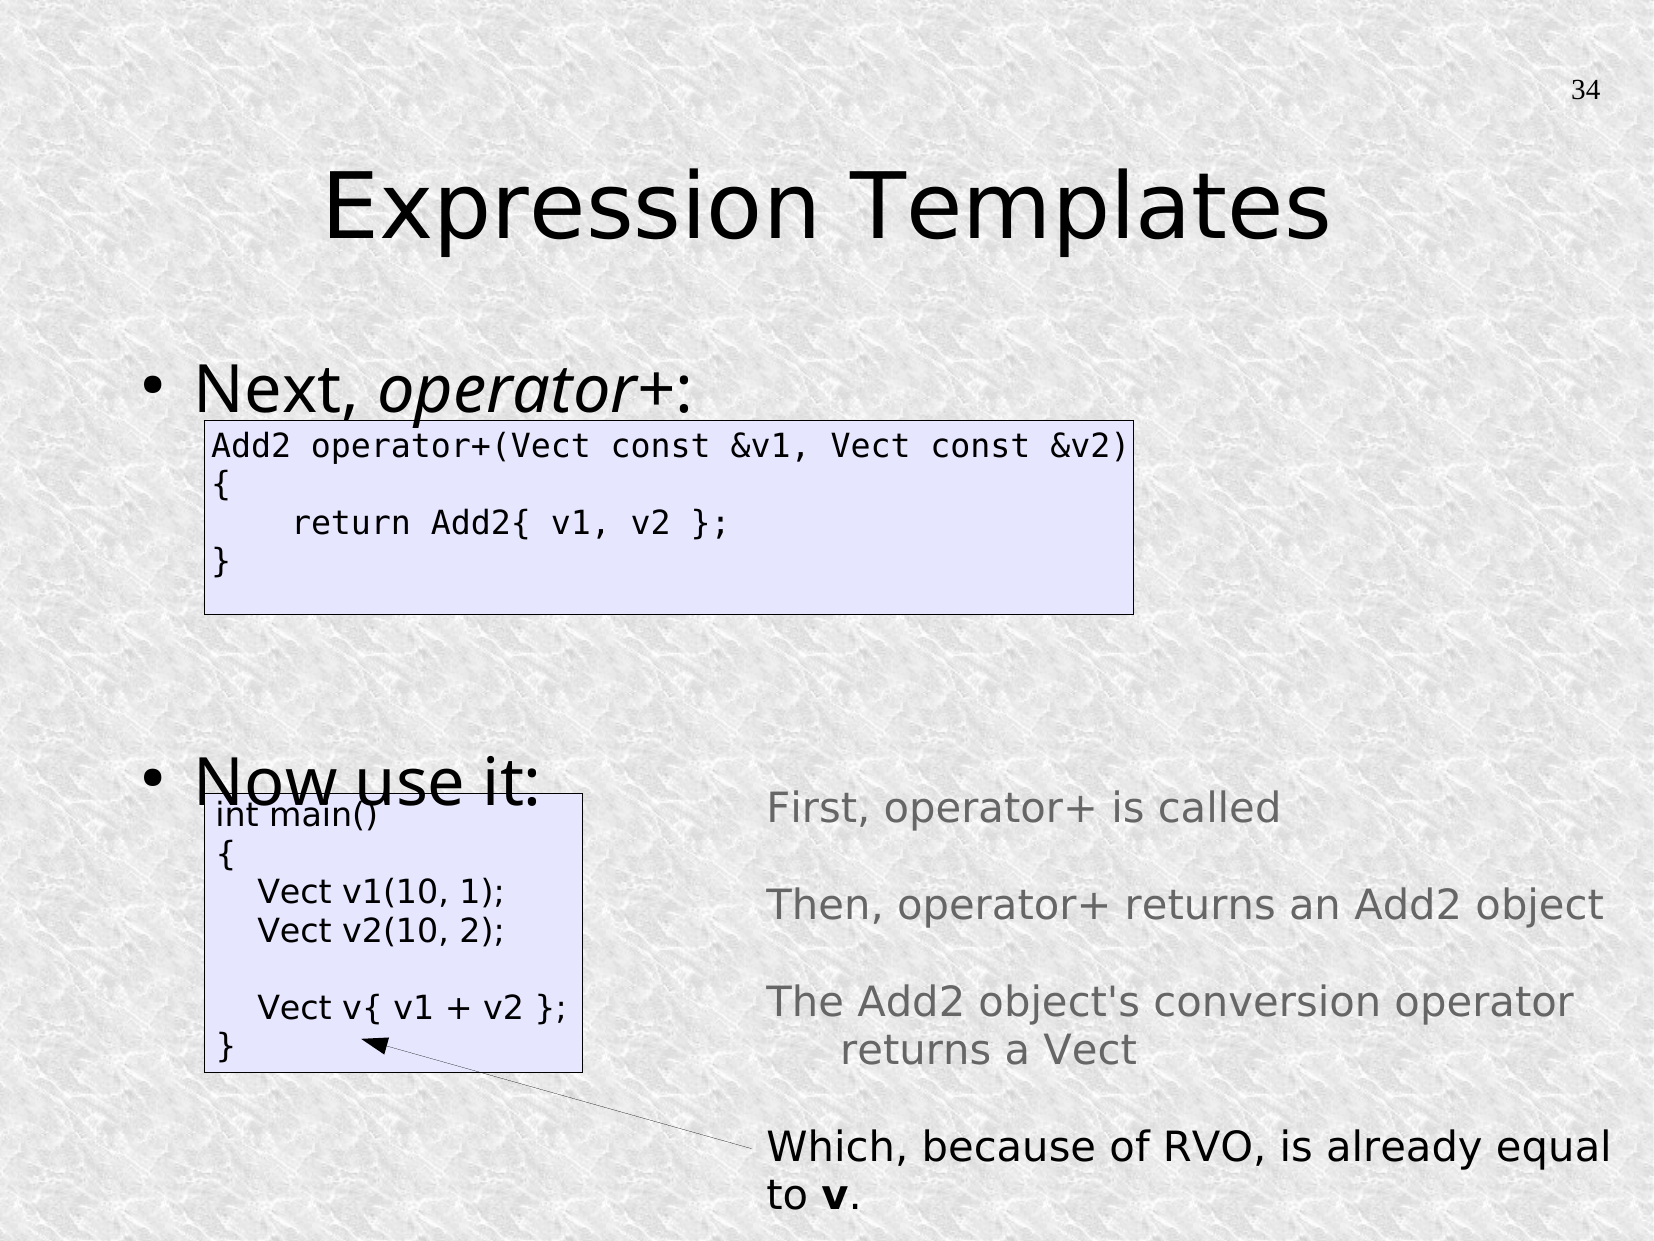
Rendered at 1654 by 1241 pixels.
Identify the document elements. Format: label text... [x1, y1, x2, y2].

text_box First, operator+ is called Then, operator+ returns an Add2 object The Add2 object's conversion operator returns a Vect Which, because of RVO, is already equal to v. [766, 783, 1626, 1220]
text_box int main() { Vect v1(10, 1); Vect v2(10, 2); Vect v{ v1 + v2 }; } [215, 796, 568, 1066]
text_box Add2 operator+(Vect const &v1, Vect const &v2) { return Add2{ v1, v2 }; } [211, 426, 1132, 620]
picture [0, 0, 1654, 1241]
list Next, operator+: Now use it: [123, 341, 1536, 1241]
title Expression Templates [121, 102, 1534, 310]
